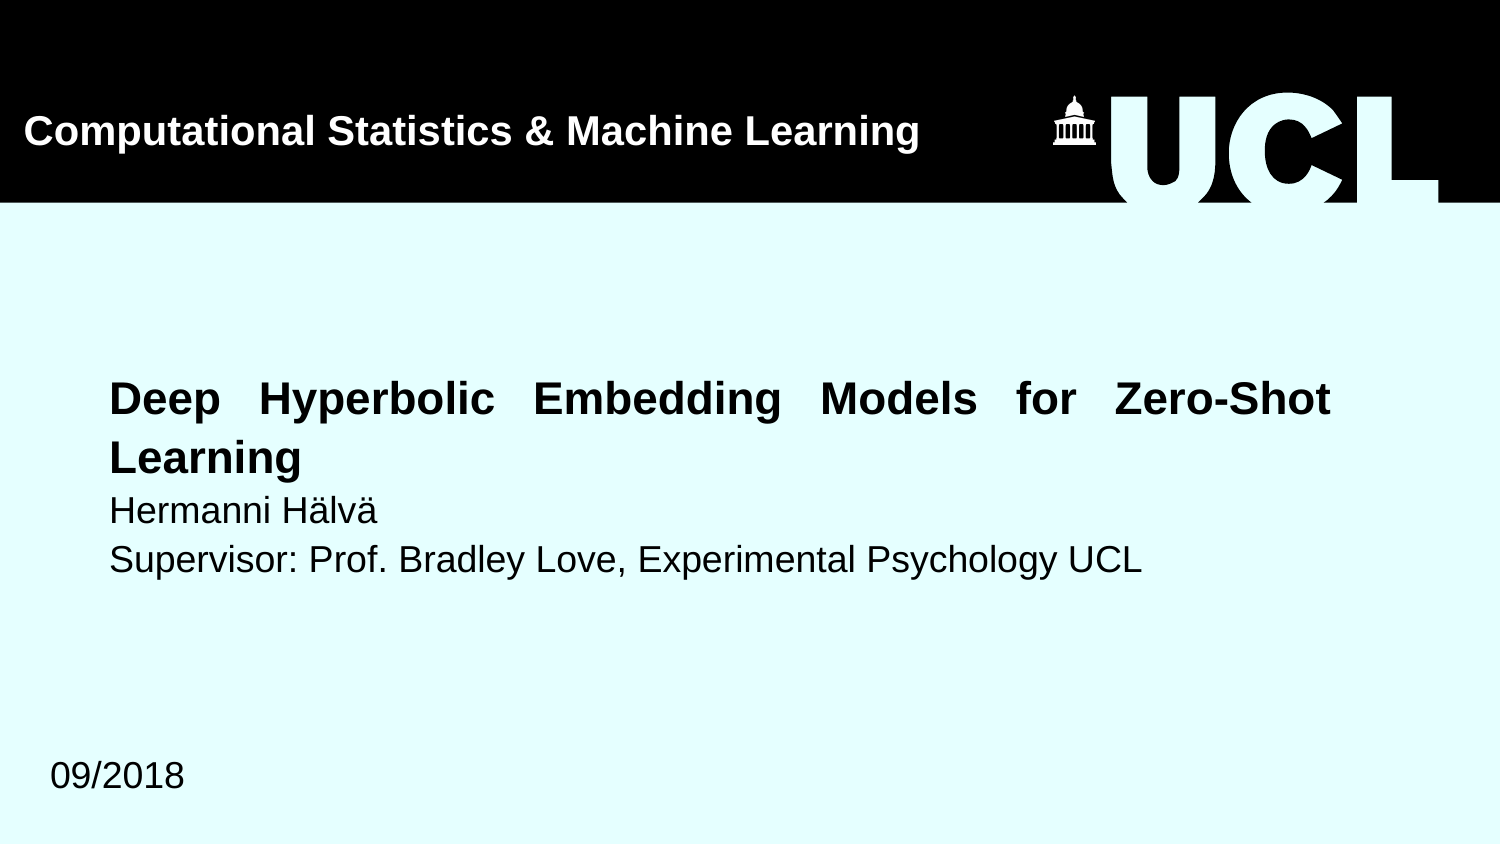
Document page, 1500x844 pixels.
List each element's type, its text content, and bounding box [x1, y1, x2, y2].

text_box [0, 0, 1500, 203]
text_box Deep Hyperbolic Embedding Models for Zero-Shot Learning Hermanni Hälvä Supervisor: Prof. Bradley Love, Experimental Psychology UCL [94, 248, 1347, 636]
picture [1053, 95, 1096, 145]
text_box Computational Statistics & Machine Learning [23, 103, 922, 154]
text_box 09/2018 [50, 748, 503, 797]
